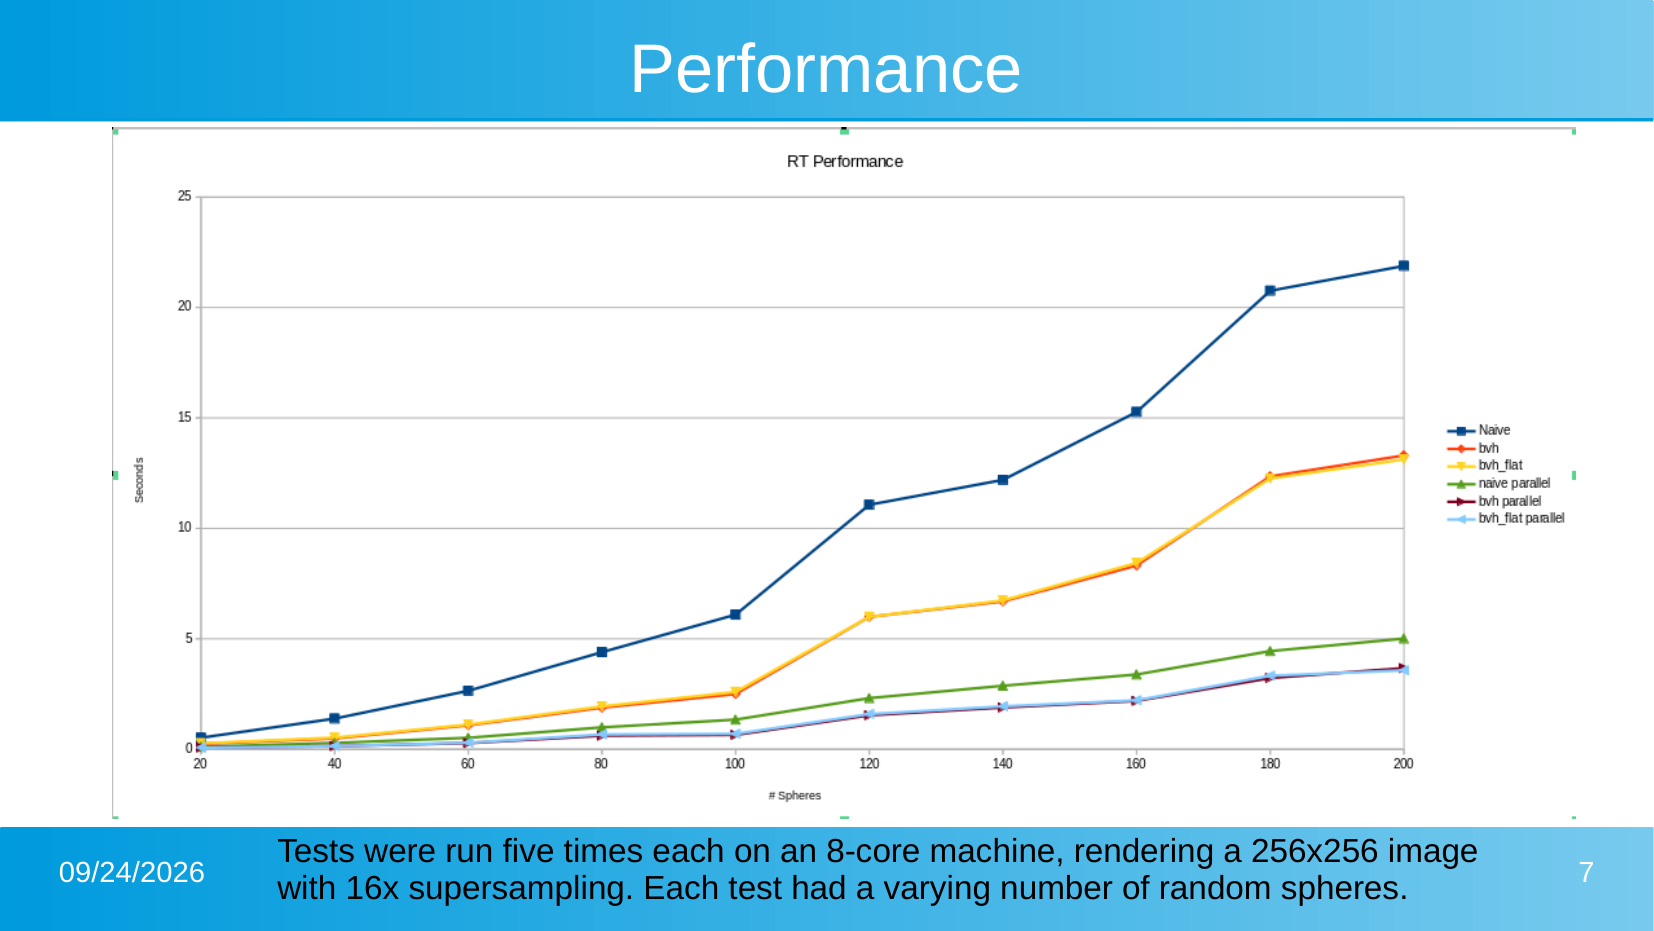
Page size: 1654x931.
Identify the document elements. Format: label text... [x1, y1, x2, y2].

text_box Tests were run five times each on an 8-core machine, rendering a 256x256 image with 16x supersampling. Each test had a varying number of random spheres. [262, 825, 1538, 931]
picture [112, 127, 1576, 820]
title Performance [59, 29, 1595, 108]
